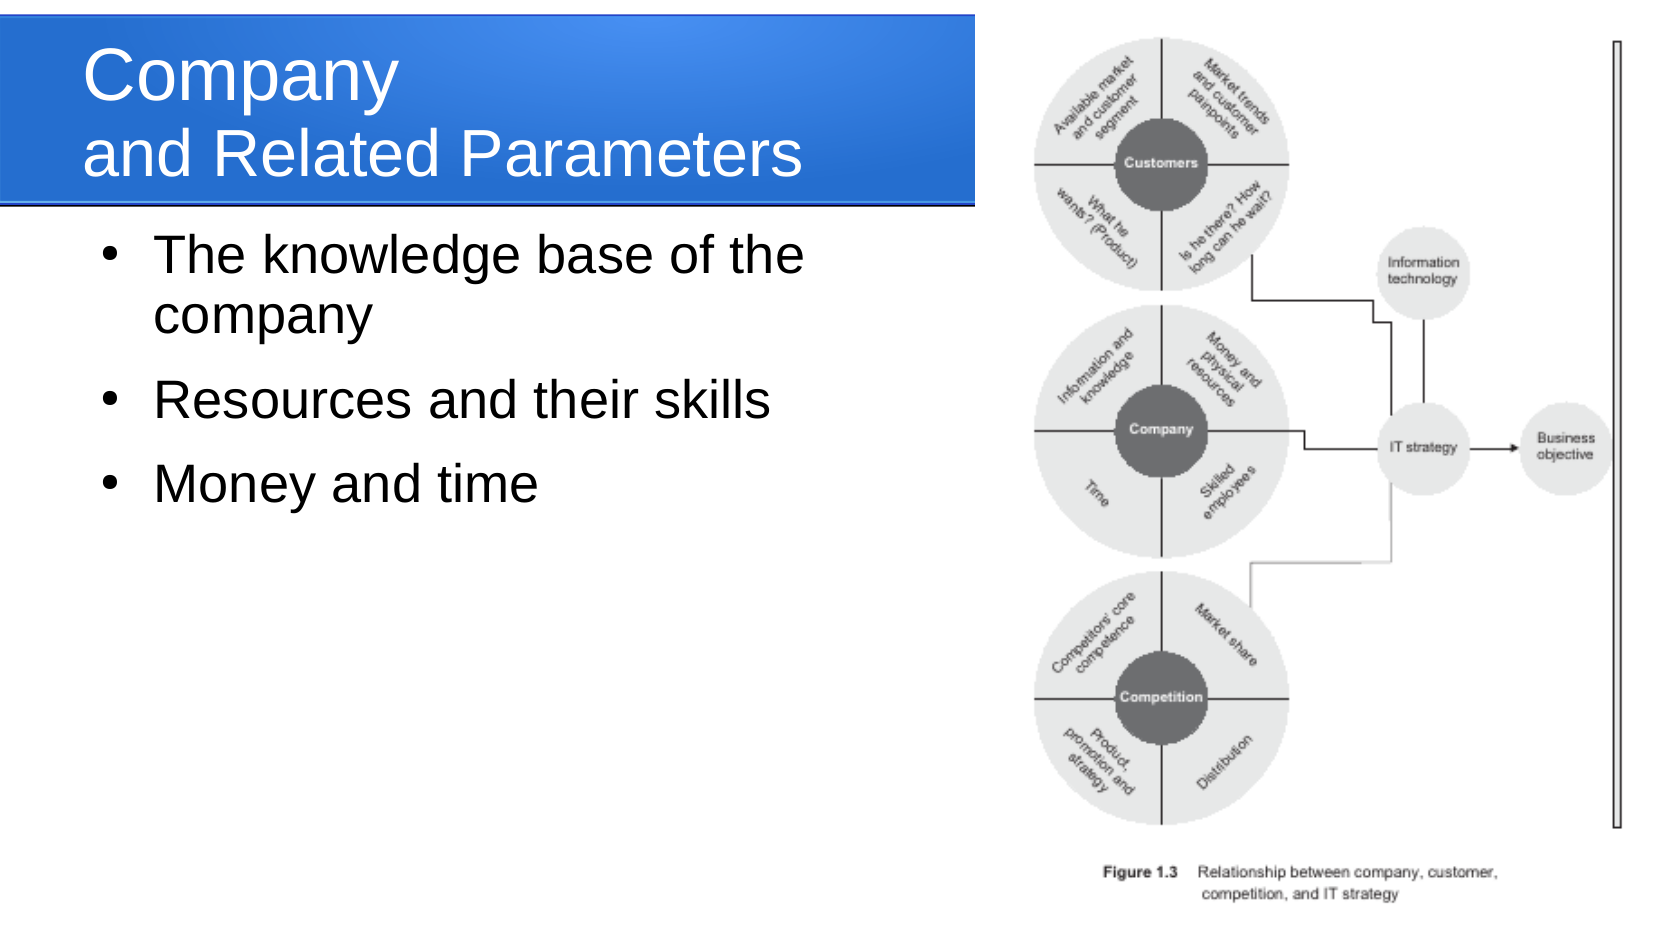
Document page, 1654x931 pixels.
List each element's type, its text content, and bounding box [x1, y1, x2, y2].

list The knowledge base of the company Resources and their skills Money and time [82, 224, 961, 764]
picture [975, 14, 1642, 915]
title Company and Related Parameters [82, 33, 975, 192]
